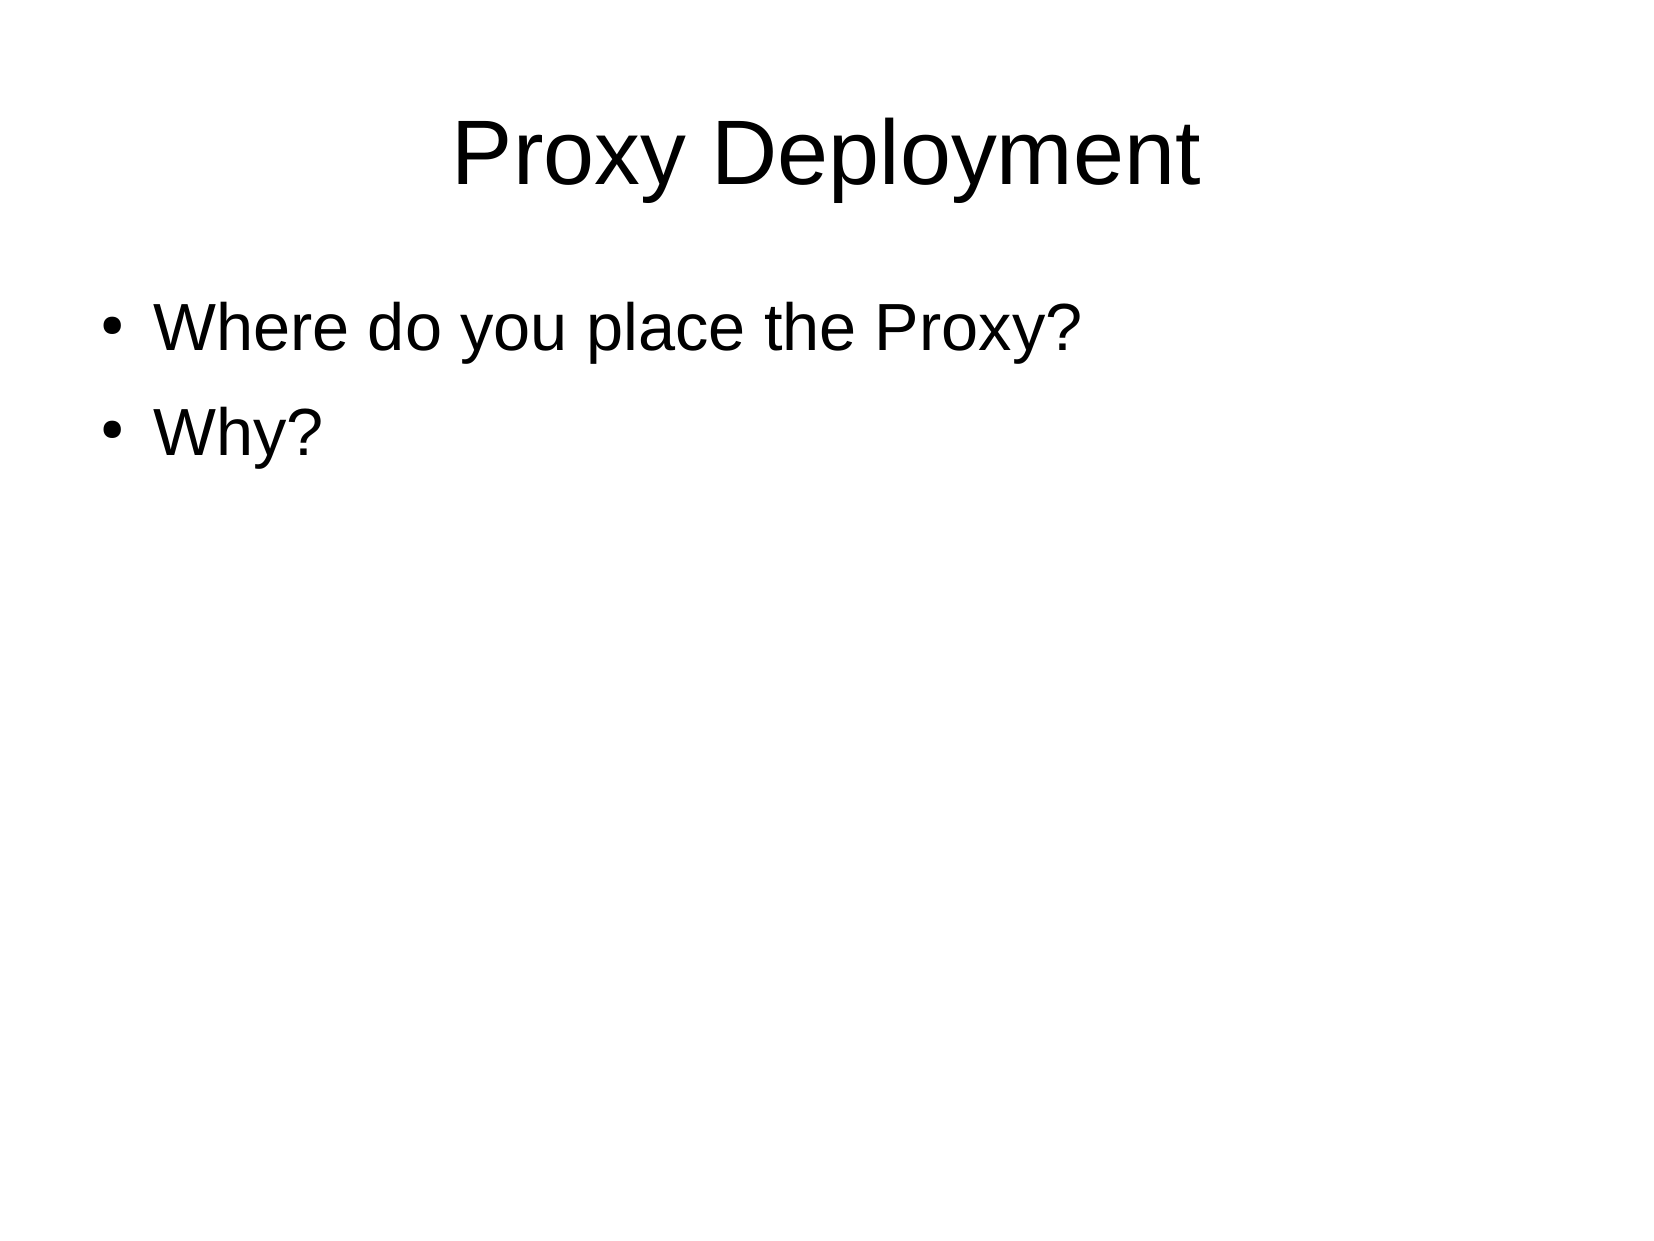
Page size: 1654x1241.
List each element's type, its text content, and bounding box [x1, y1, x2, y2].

title Proxy Deployment [82, 49, 1571, 257]
list Where do you place the Proxy? Why? [82, 290, 1571, 1109]
